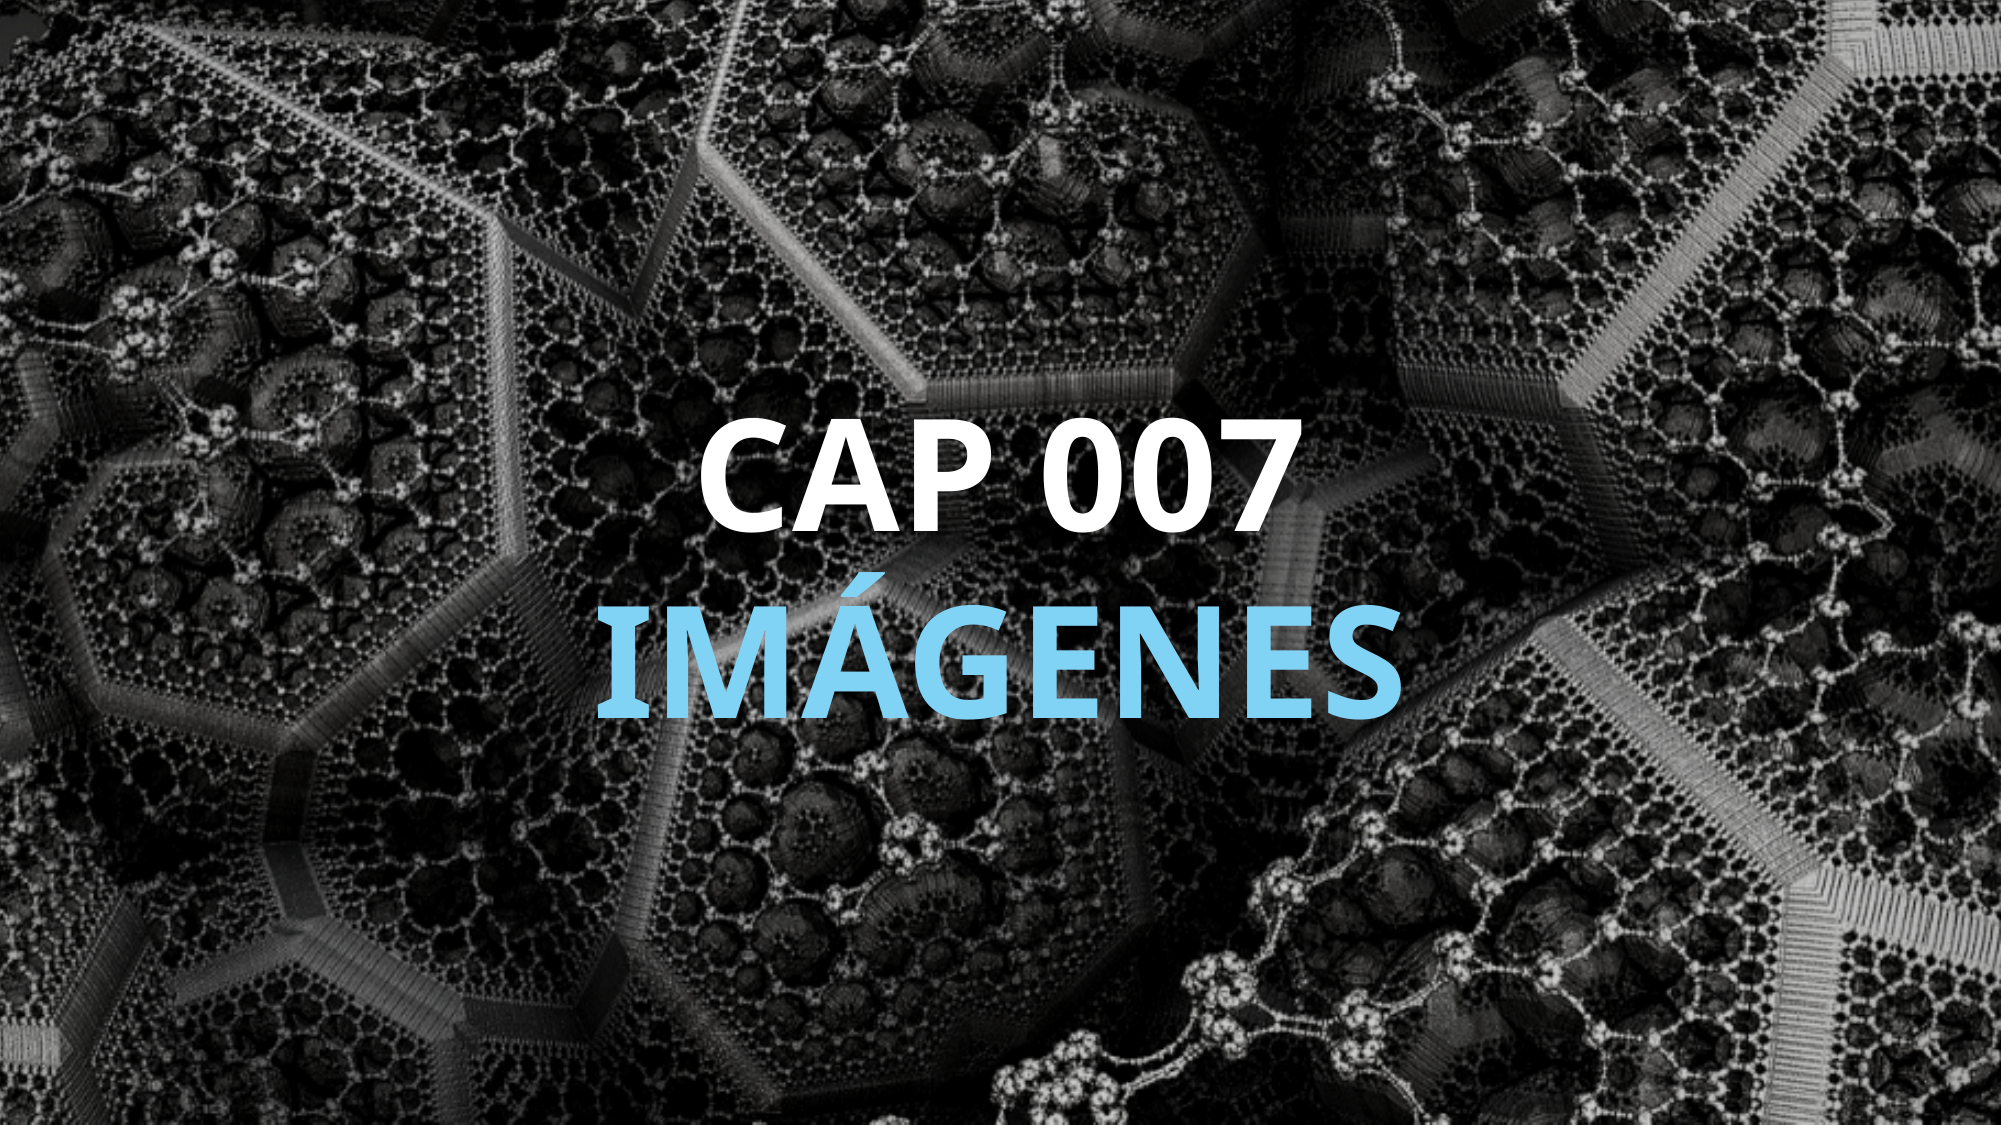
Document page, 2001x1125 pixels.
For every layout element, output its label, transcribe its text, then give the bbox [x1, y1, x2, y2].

picture [0, 0, 2001, 1125]
text_box CAP 007 IMÁGENES [578, 367, 1423, 758]
